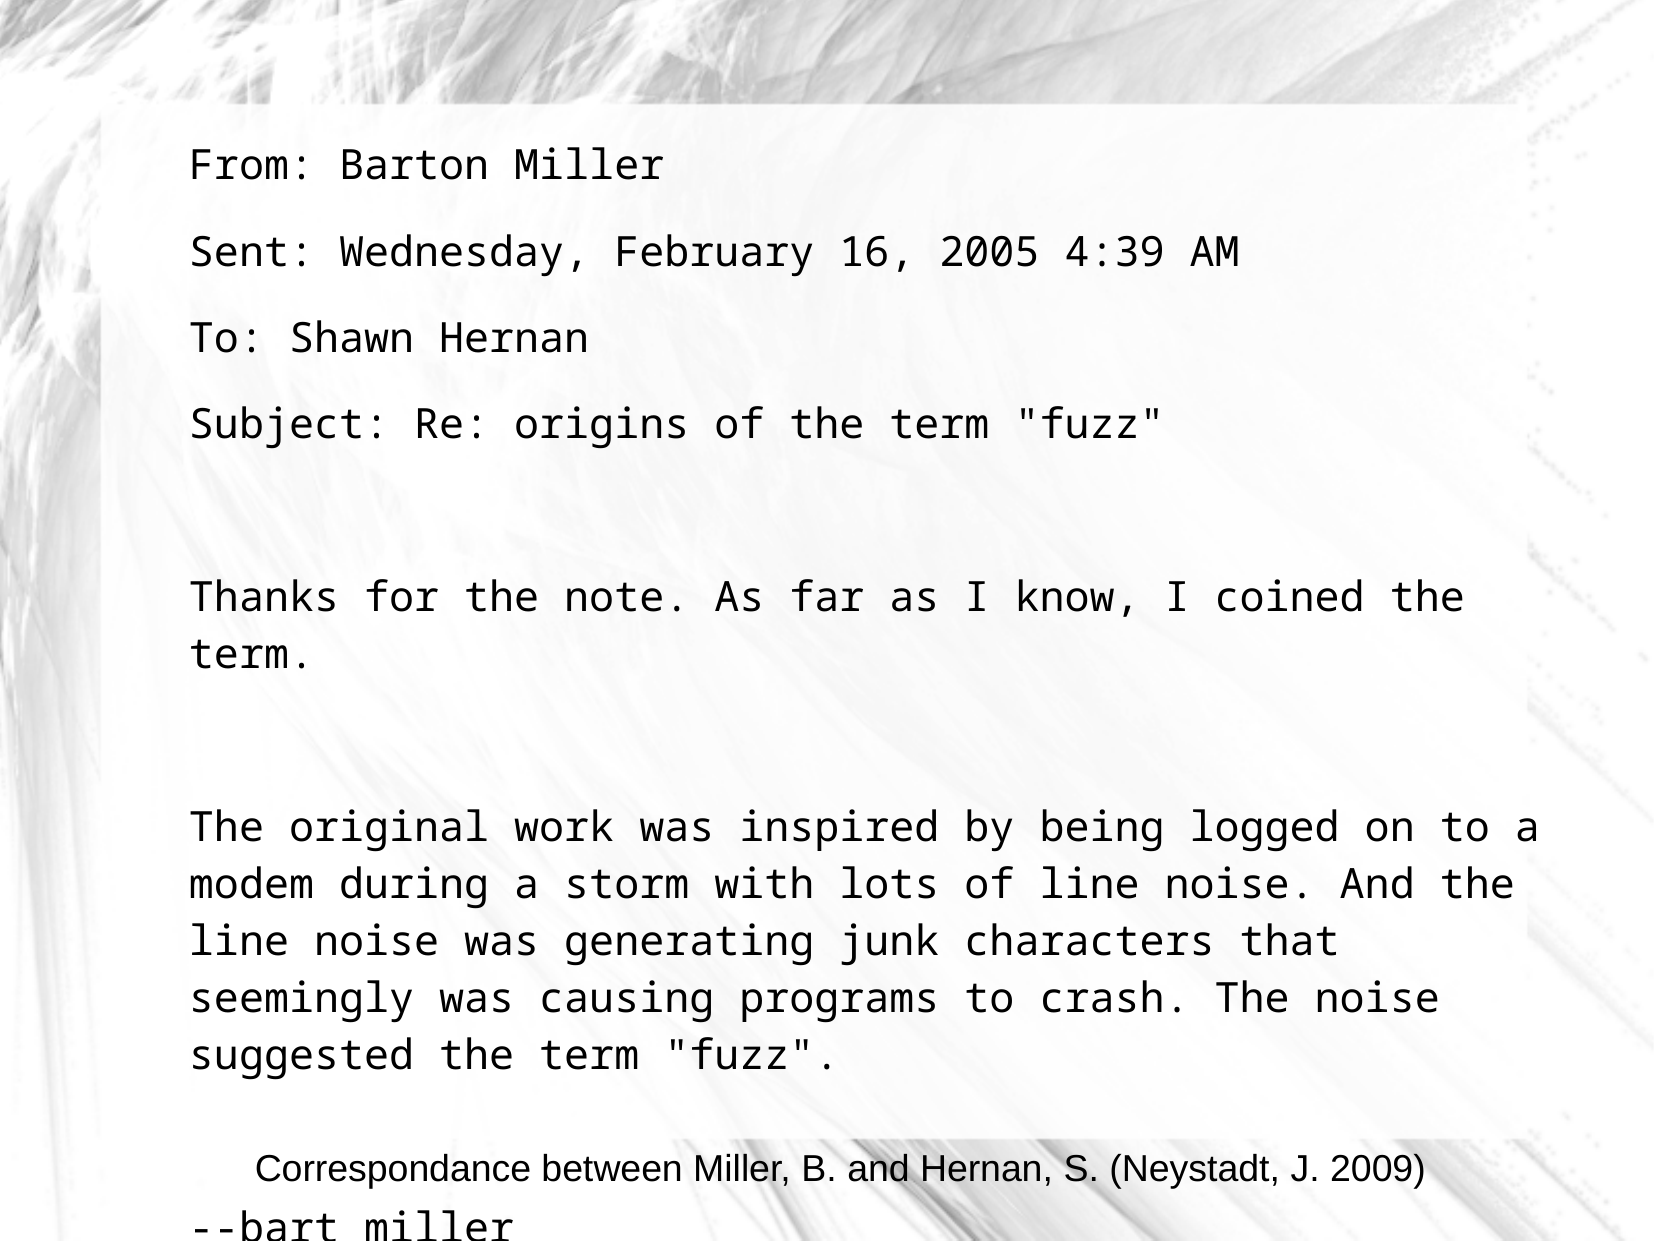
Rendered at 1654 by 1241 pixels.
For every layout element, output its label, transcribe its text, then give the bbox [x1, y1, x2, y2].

picture [0, 0, 1654, 1241]
picture [378, 1223, 384, 1241]
text_box Correspondance between Miller, B. and Hernan, S. (Neystadt, J. 2009) [240, 1140, 1442, 1197]
list From: Barton Miller Sent: Wednesday, February 16, 2005 4:39 AM To: Shawn Hernan Subject: Re: origins of the term "fuzz" Thanks for the note. As far as I know, I coined the term. The original work was inspired by being logged on to a modem during a storm with lots of line noise. And the line noise was generating junk characters that seemingly was causing programs to crash. The noise suggested the term "fuzz". --bart miller [118, 135, 1571, 1109]
picture [470, 1222, 483, 1229]
picture [270, 1231, 282, 1239]
picture [246, 1222, 258, 1239]
picture [369, 1223, 375, 1241]
